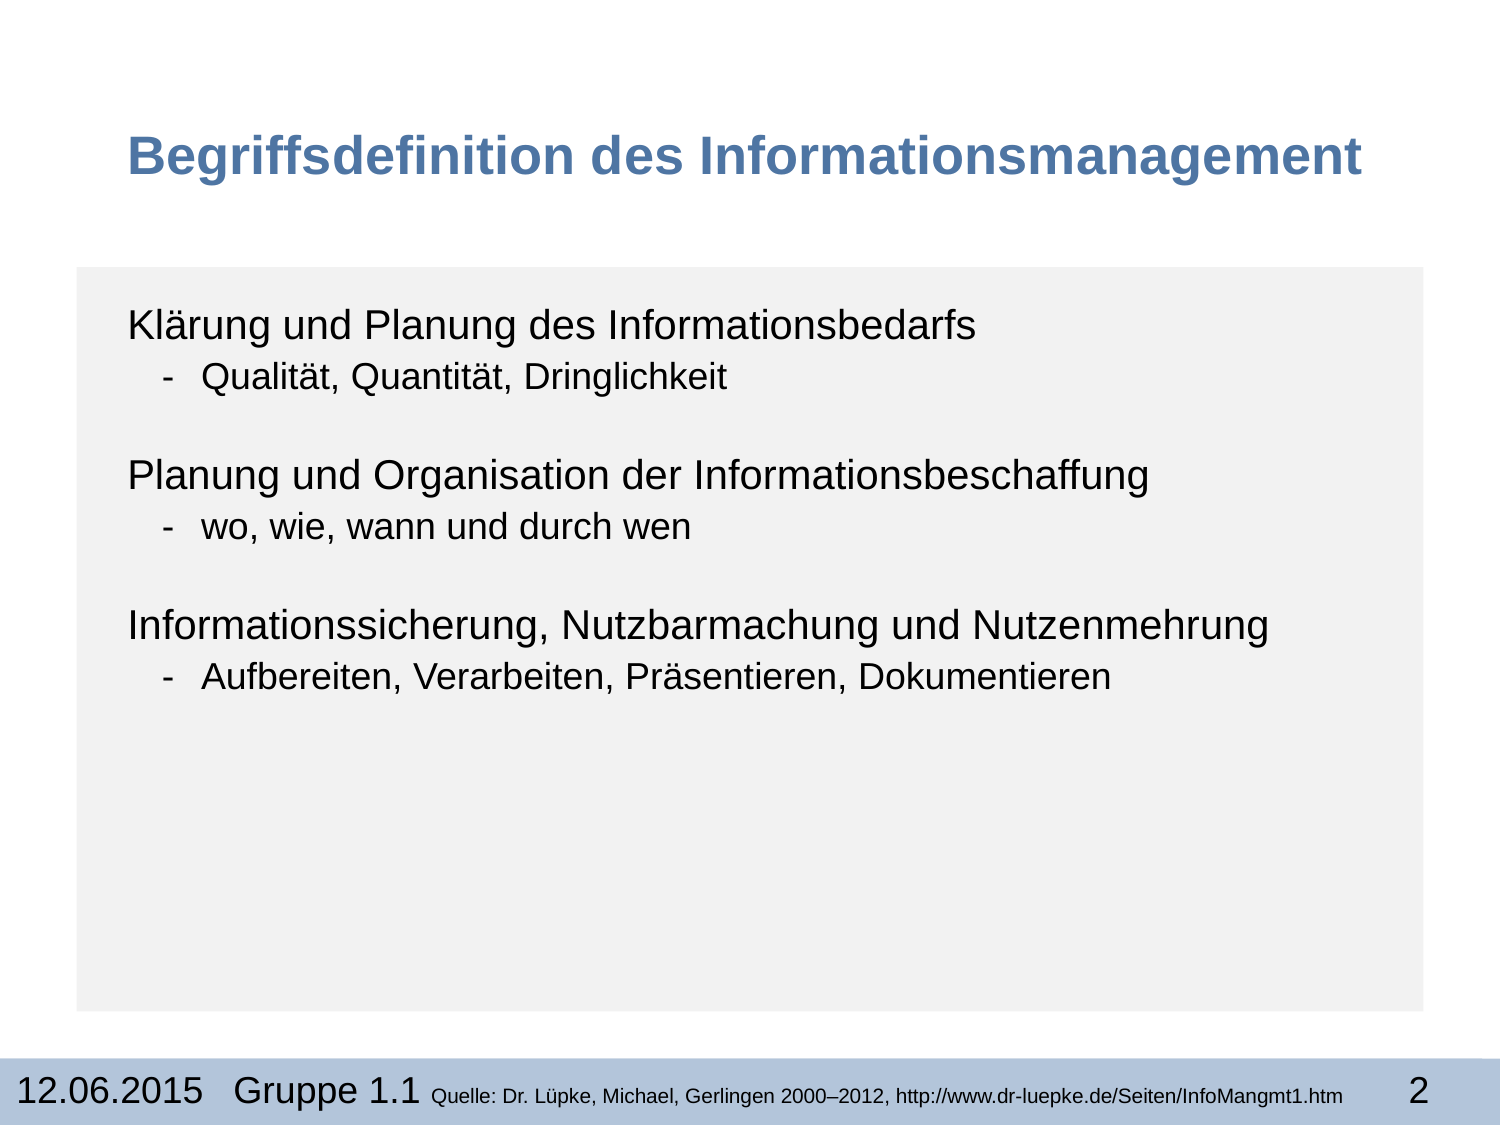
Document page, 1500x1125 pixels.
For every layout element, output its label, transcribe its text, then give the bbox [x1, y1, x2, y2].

title Begriffsdefinition des Informationsmanagement [112, 113, 1388, 290]
text_box Gruppe 1.1 Quelle: Dr. Lüpke, Michael, Gerlingen 2000–2012, http://www.dr-luepke.de/Seiten/InfoMangmt1.htm [272, 1058, 1500, 1125]
title Klärung und Planung des Informationsbedarfs - Qualität, Quantität, Dringlichkeit Planung und Organisation der Informationsbeschaffung - wo, wie, wann und durch wen Informationssicherung, Nutzbarmachung und Nutzenmehrung - Aufbereiten, Verarbeiten, Präsentieren, Dokumentieren [112, 290, 1388, 898]
list [75, 267, 1425, 1005]
text_box 12.06.2015 [1, 1058, 272, 1125]
title [75, 45, 1425, 233]
